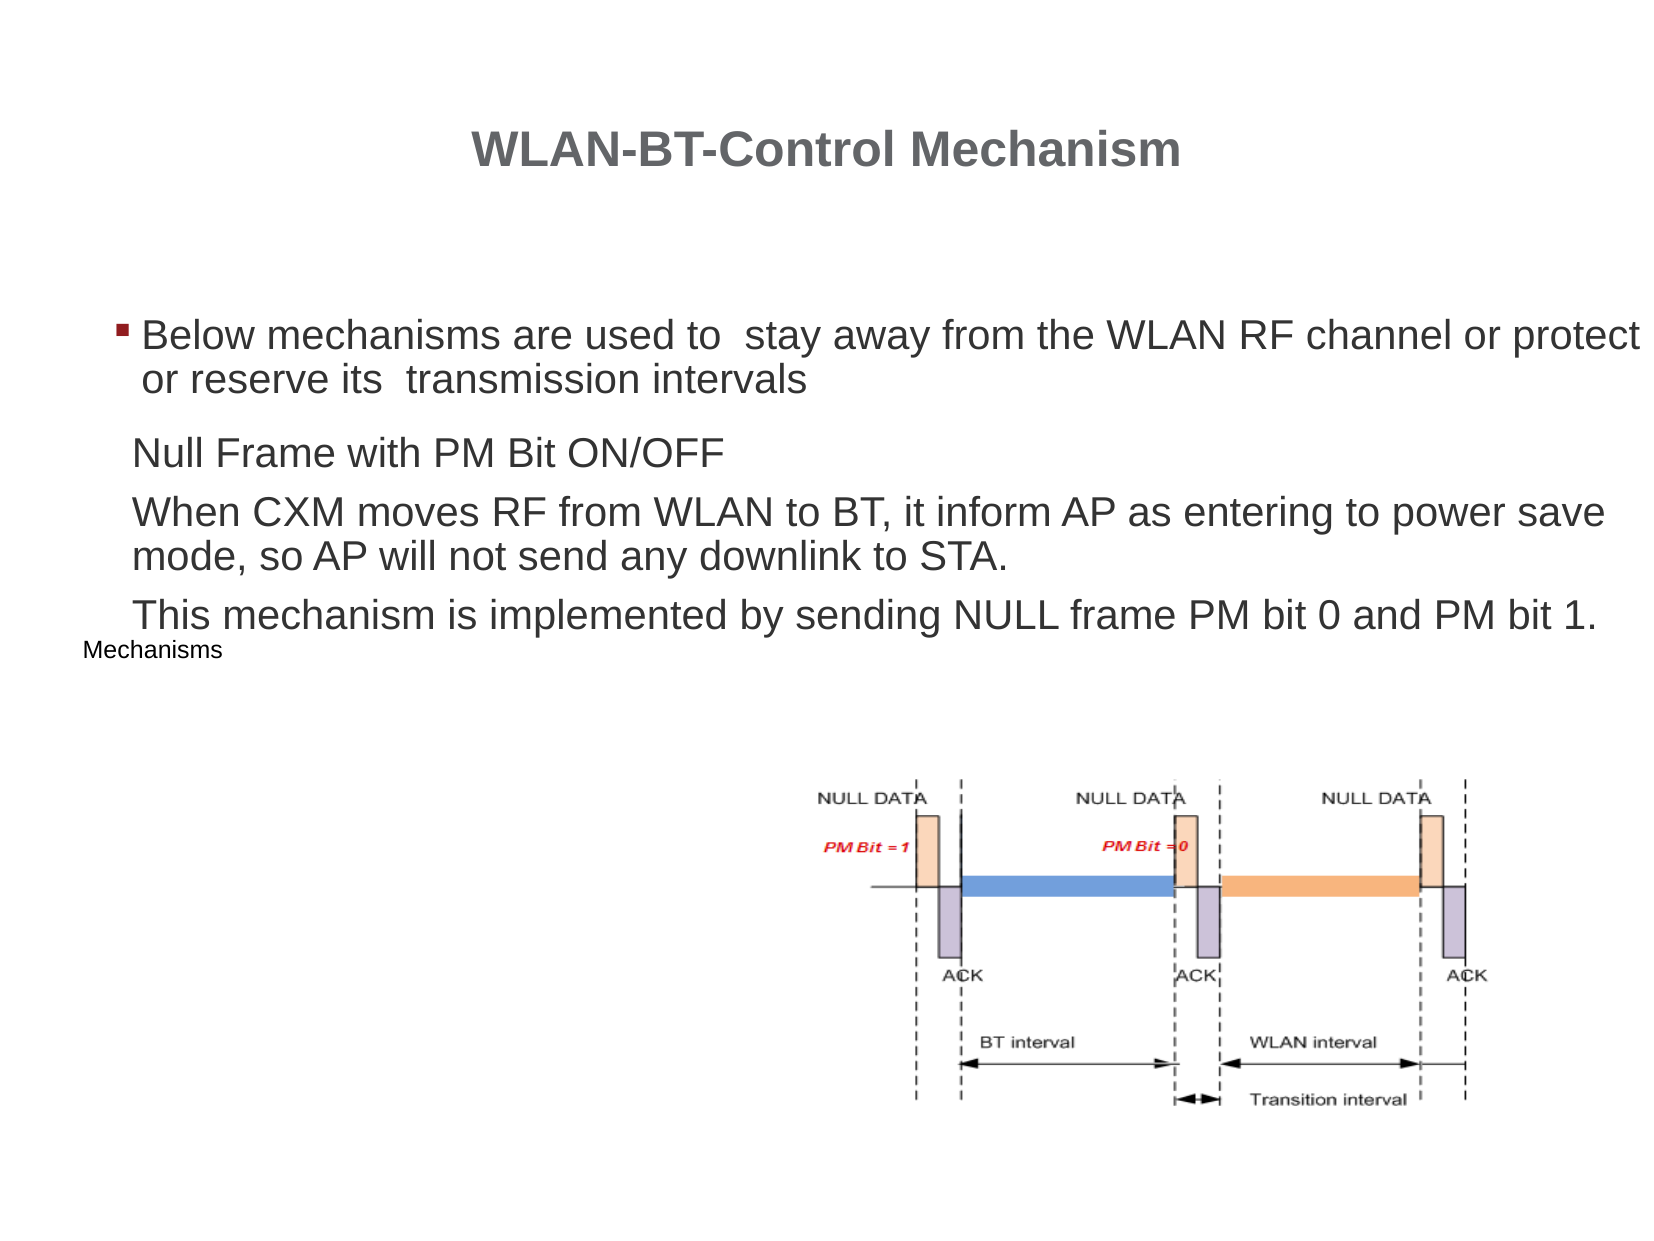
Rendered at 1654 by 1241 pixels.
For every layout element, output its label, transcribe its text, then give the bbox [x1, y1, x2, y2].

subtitle Mechanisms [82, 290, 1571, 1010]
text_box Below mechanisms are used to stay away from the WLAN RF channel or protect or reserve its transmission intervals [98, 306, 1654, 414]
picture [814, 767, 1504, 1123]
title WLAN-BT-Control Mechanism [82, 49, 1571, 257]
text_box Null Frame with PM Bit ON/OFF When CXM moves RF from WLAN to BT, it inform AP as entering to power save mode, so AP will not send any downlink to STA. This mechanism is implemented by sending NULL frame PM bit 0 and PM bit 1. [117, 425, 1630, 651]
